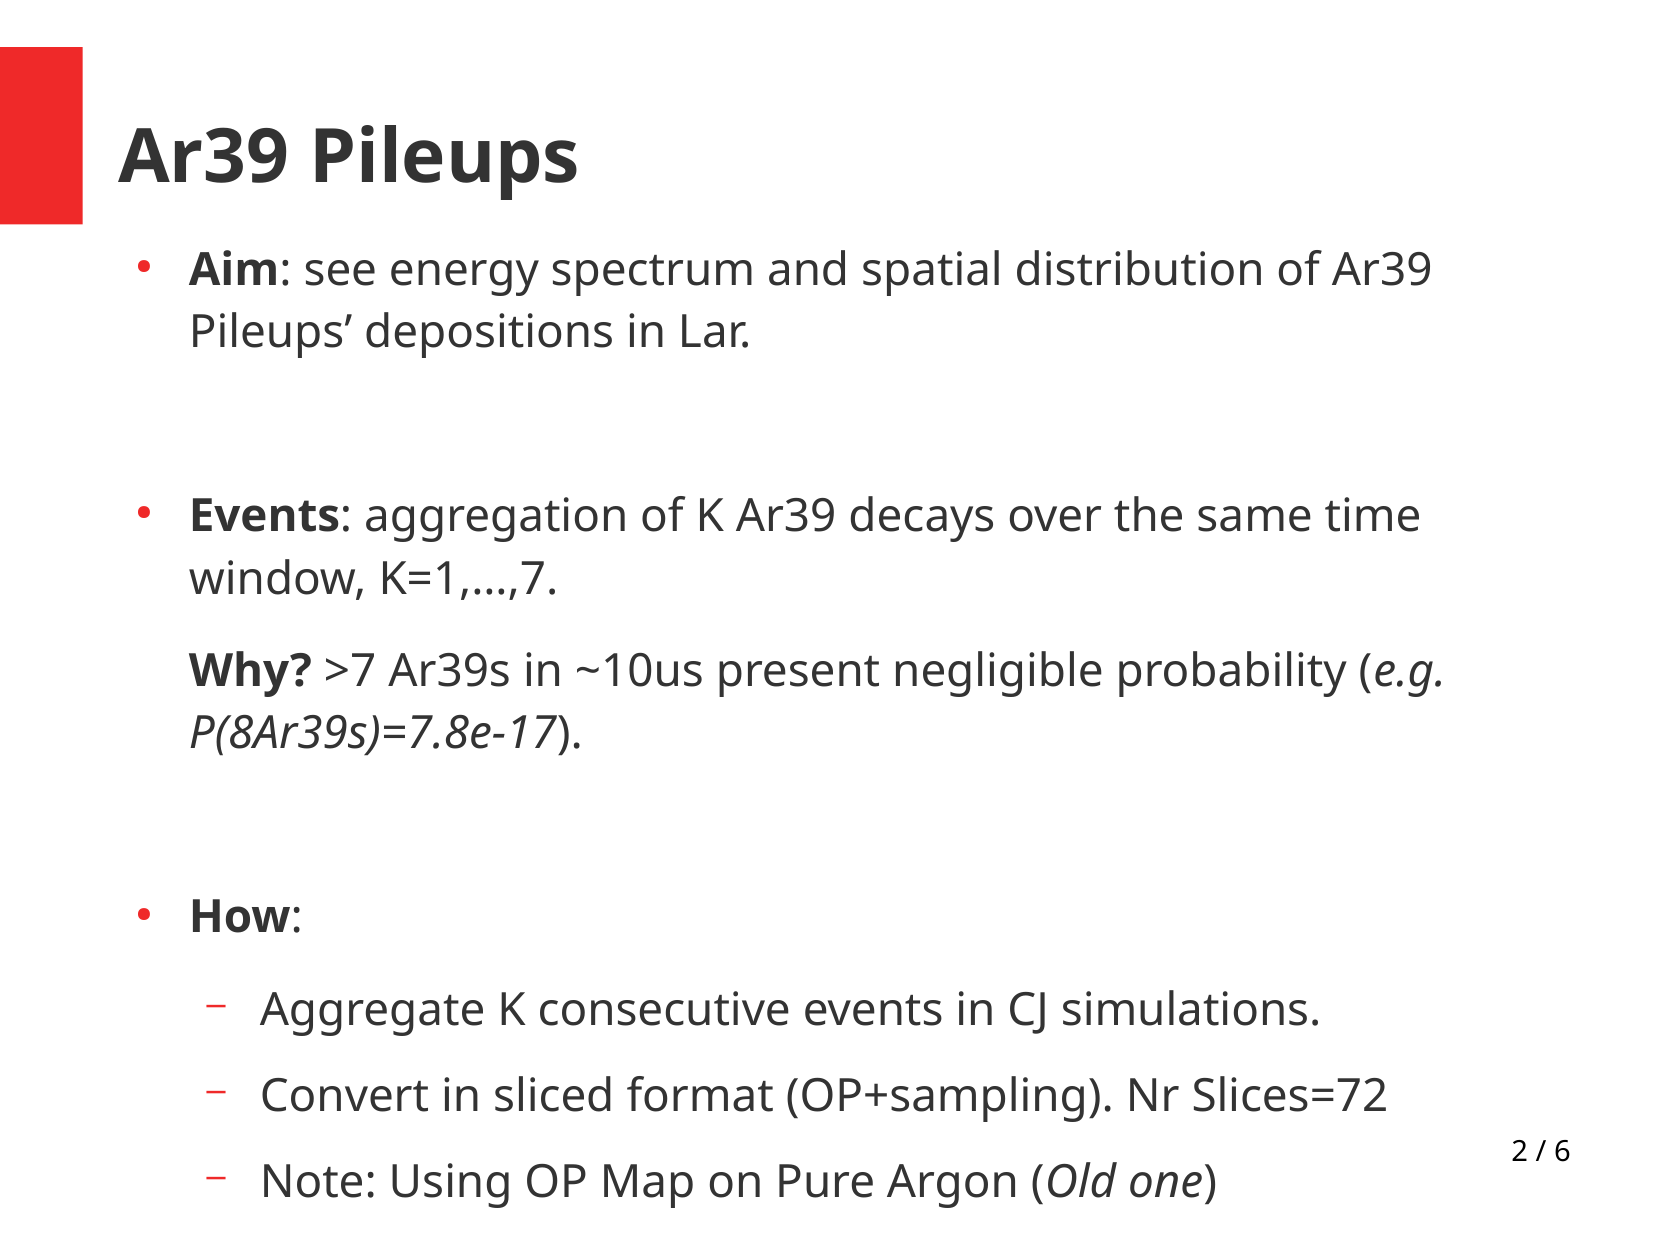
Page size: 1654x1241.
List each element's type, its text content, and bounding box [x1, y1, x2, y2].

list Aim: see energy spectrum and spatial distribution of Ar39 Pileups’ depositions in Lar. Events: aggregation of K Ar39 decays over the same time window, K=1,…,7. Why? >7 Ar39s in ~10us present negligible probability (e.g. P(8Ar39s)=7.8e-17). How: Aggregate K consecutive events in CJ simulations. Convert in sliced format (OP+sampling). Nr Slices=72 Note: Using OP Map on Pure Argon (Old one) [118, 236, 1536, 1134]
title Ar39 Pileups [118, 49, 1571, 257]
